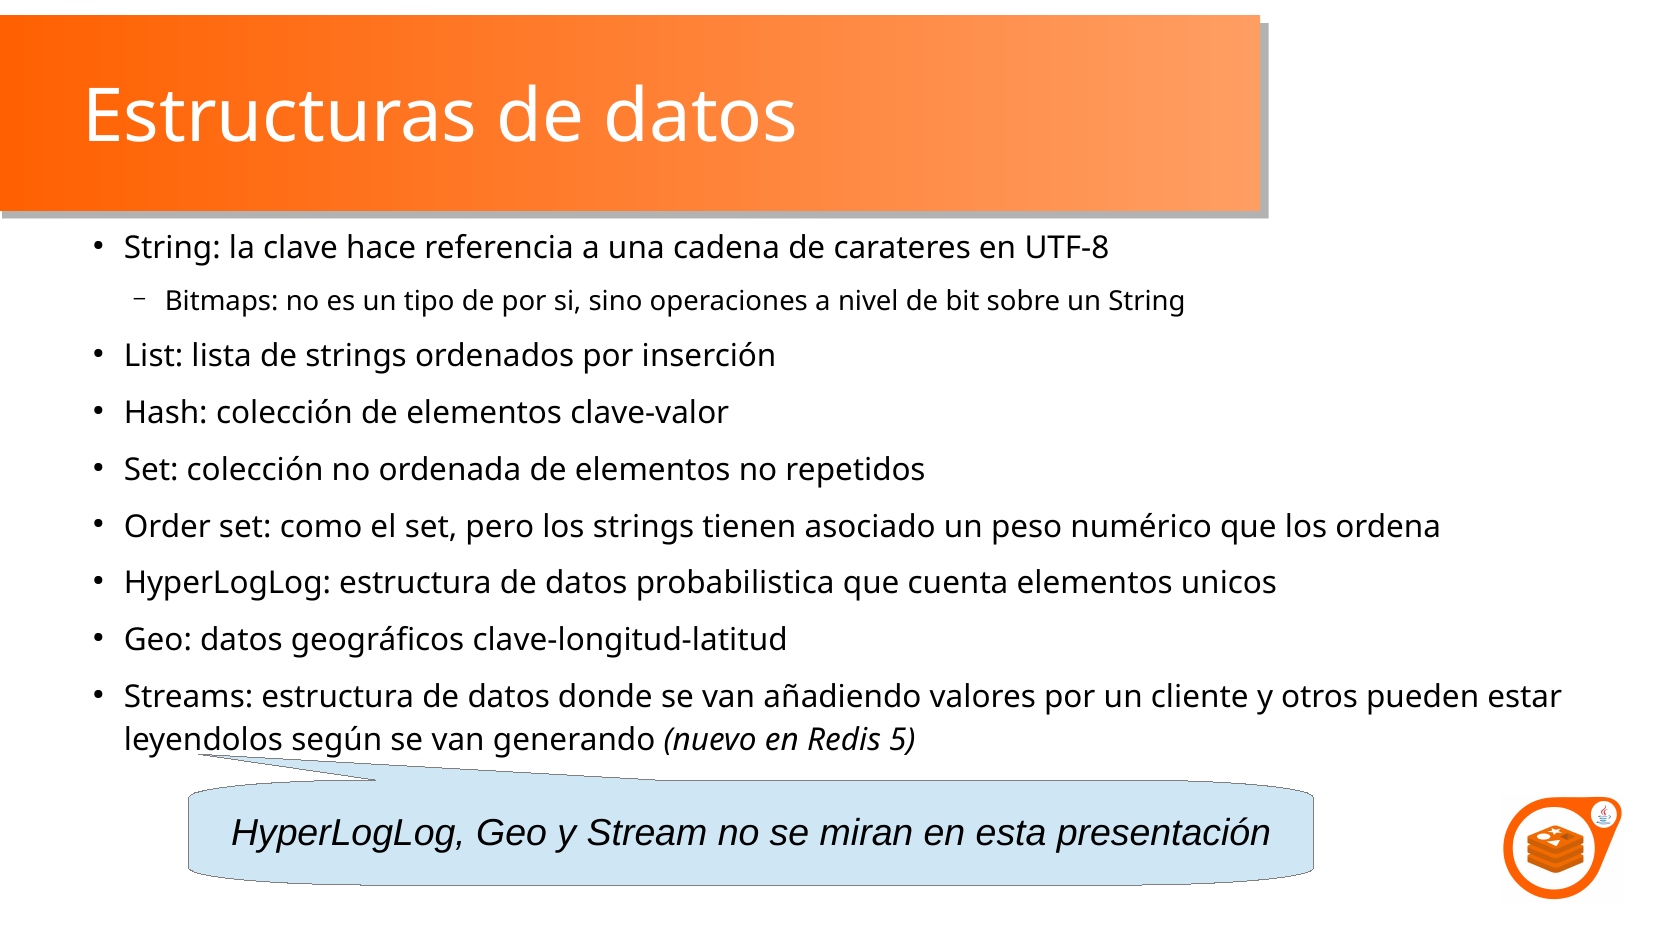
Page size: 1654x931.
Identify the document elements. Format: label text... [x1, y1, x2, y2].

list String: la clave hace referencia a una cadena de carateres en UTF-8 Bitmaps: no es un tipo de por si, sino operaciones a nivel de bit sobre un String List: lista de strings ordenados por inserción Hash: colección de elementos clave-valor Set: colección no ordenada de elementos no repetidos Order set: como el set, pero los strings tienen asociado un peso numérico que los ordena HyperLogLog: estructura de datos probabilistica que cuenta elementos unicos Geo: datos geográficos clave-longitud-latitud Streams: estructura de datos donde se van añadiendo valores por un cliente y otros pueden estar leyendolos según se van generando (nuevo en Redis 5) [82, 224, 1571, 764]
picture [1500, 794, 1625, 903]
text_box HyperLogLog, Geo y Stream no se miran en esta presentación [188, 754, 1314, 886]
title Estructuras de datos [82, 35, 1235, 189]
